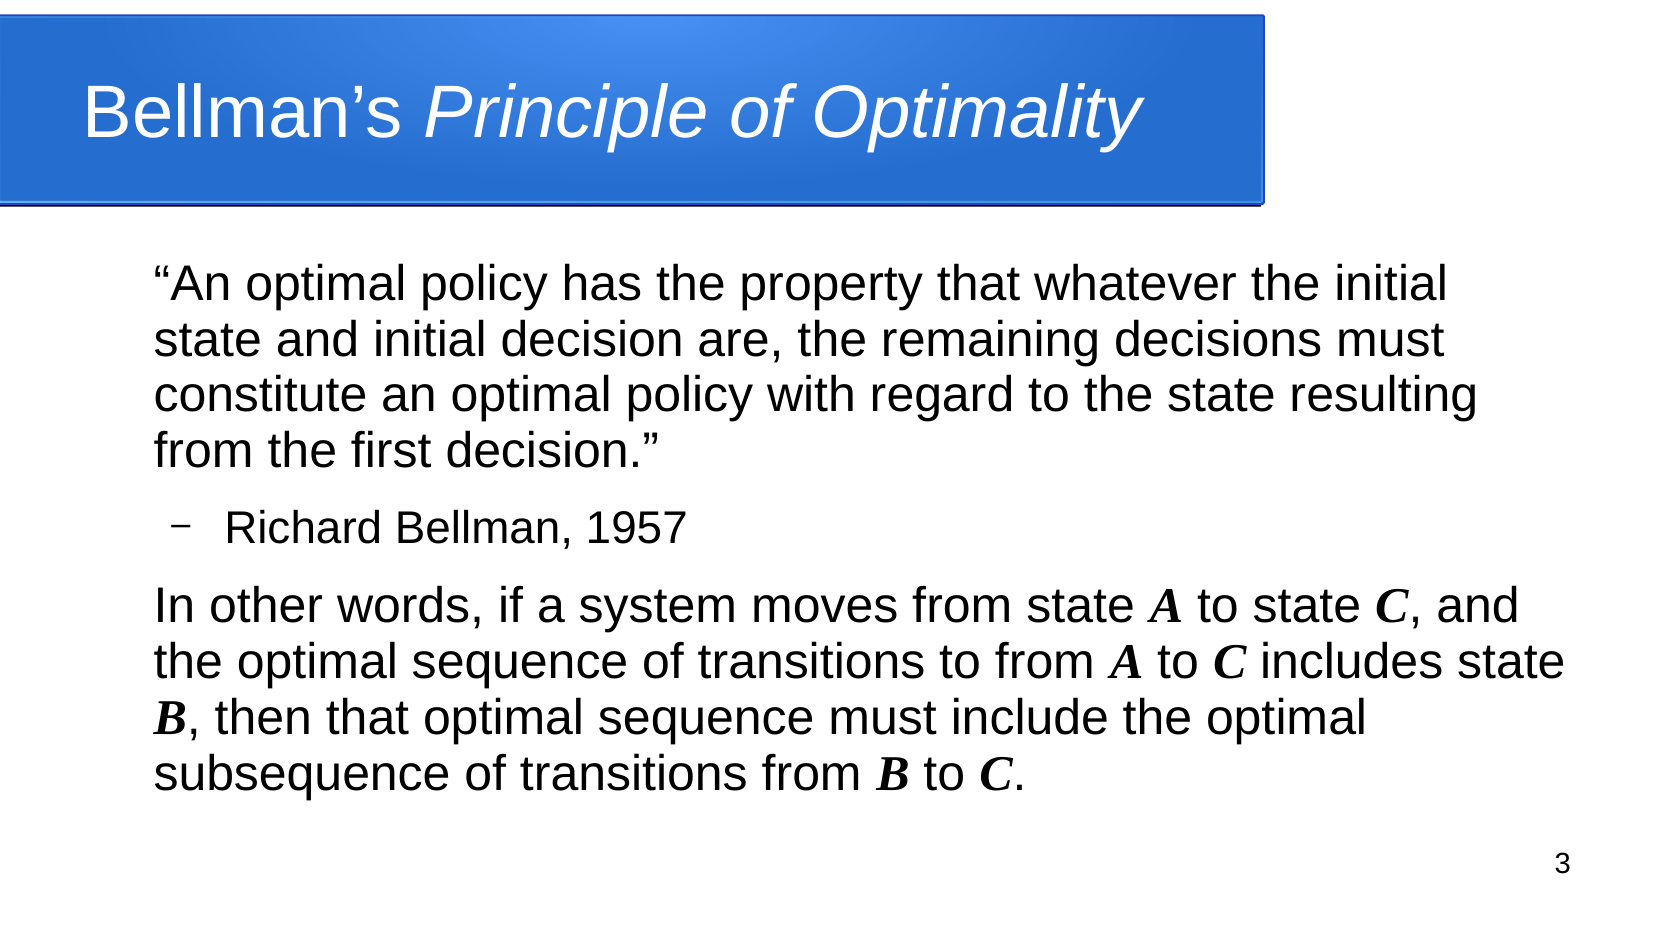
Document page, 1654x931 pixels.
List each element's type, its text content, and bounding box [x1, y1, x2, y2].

list “An optimal policy has the property that whatever the initial state and initial decision are, the remaining decisions must constitute an optimal policy with regard to the state resulting from the first decision.” Richard Bellman, 1957 In other words, if a system moves from state A to state C, and the optimal sequence of transitions to from A to C includes state B, then that optimal sequence must include the optimal subsequence of transitions from B to C. [82, 255, 1571, 837]
title Bellman’s Principle of Optimality [82, 35, 1235, 189]
